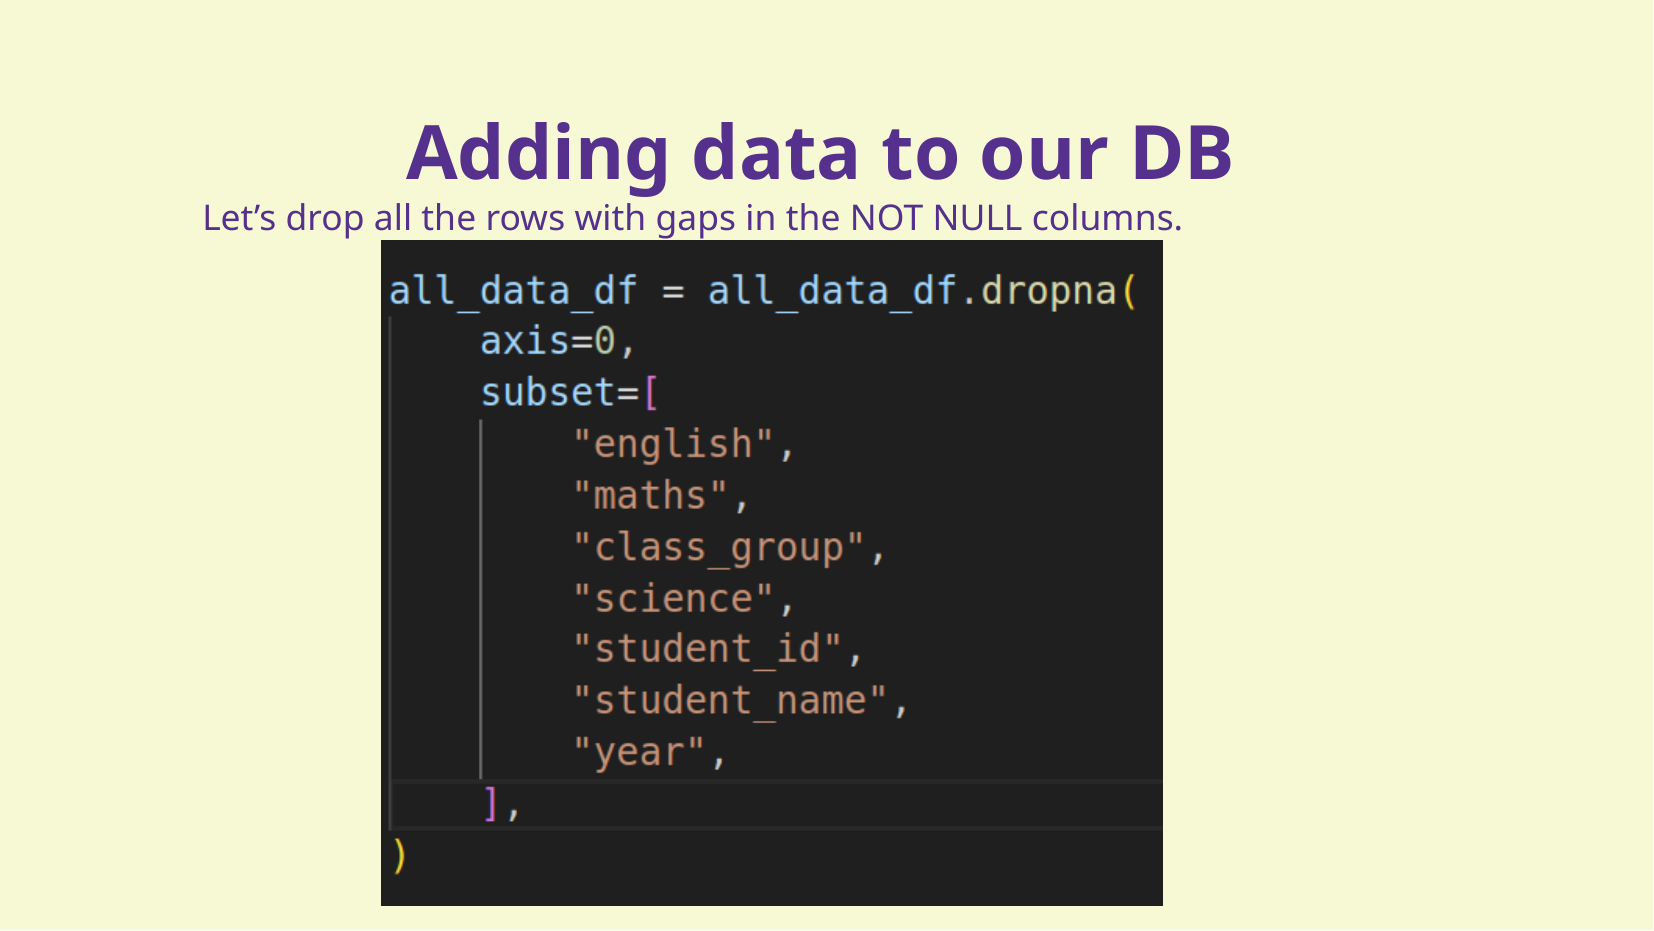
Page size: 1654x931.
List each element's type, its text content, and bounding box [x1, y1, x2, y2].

text_box Let’s drop all the rows with gaps in the NOT NULL columns. [187, 202, 1463, 737]
title Adding data to our DB [76, 98, 1565, 202]
picture [381, 240, 1163, 906]
